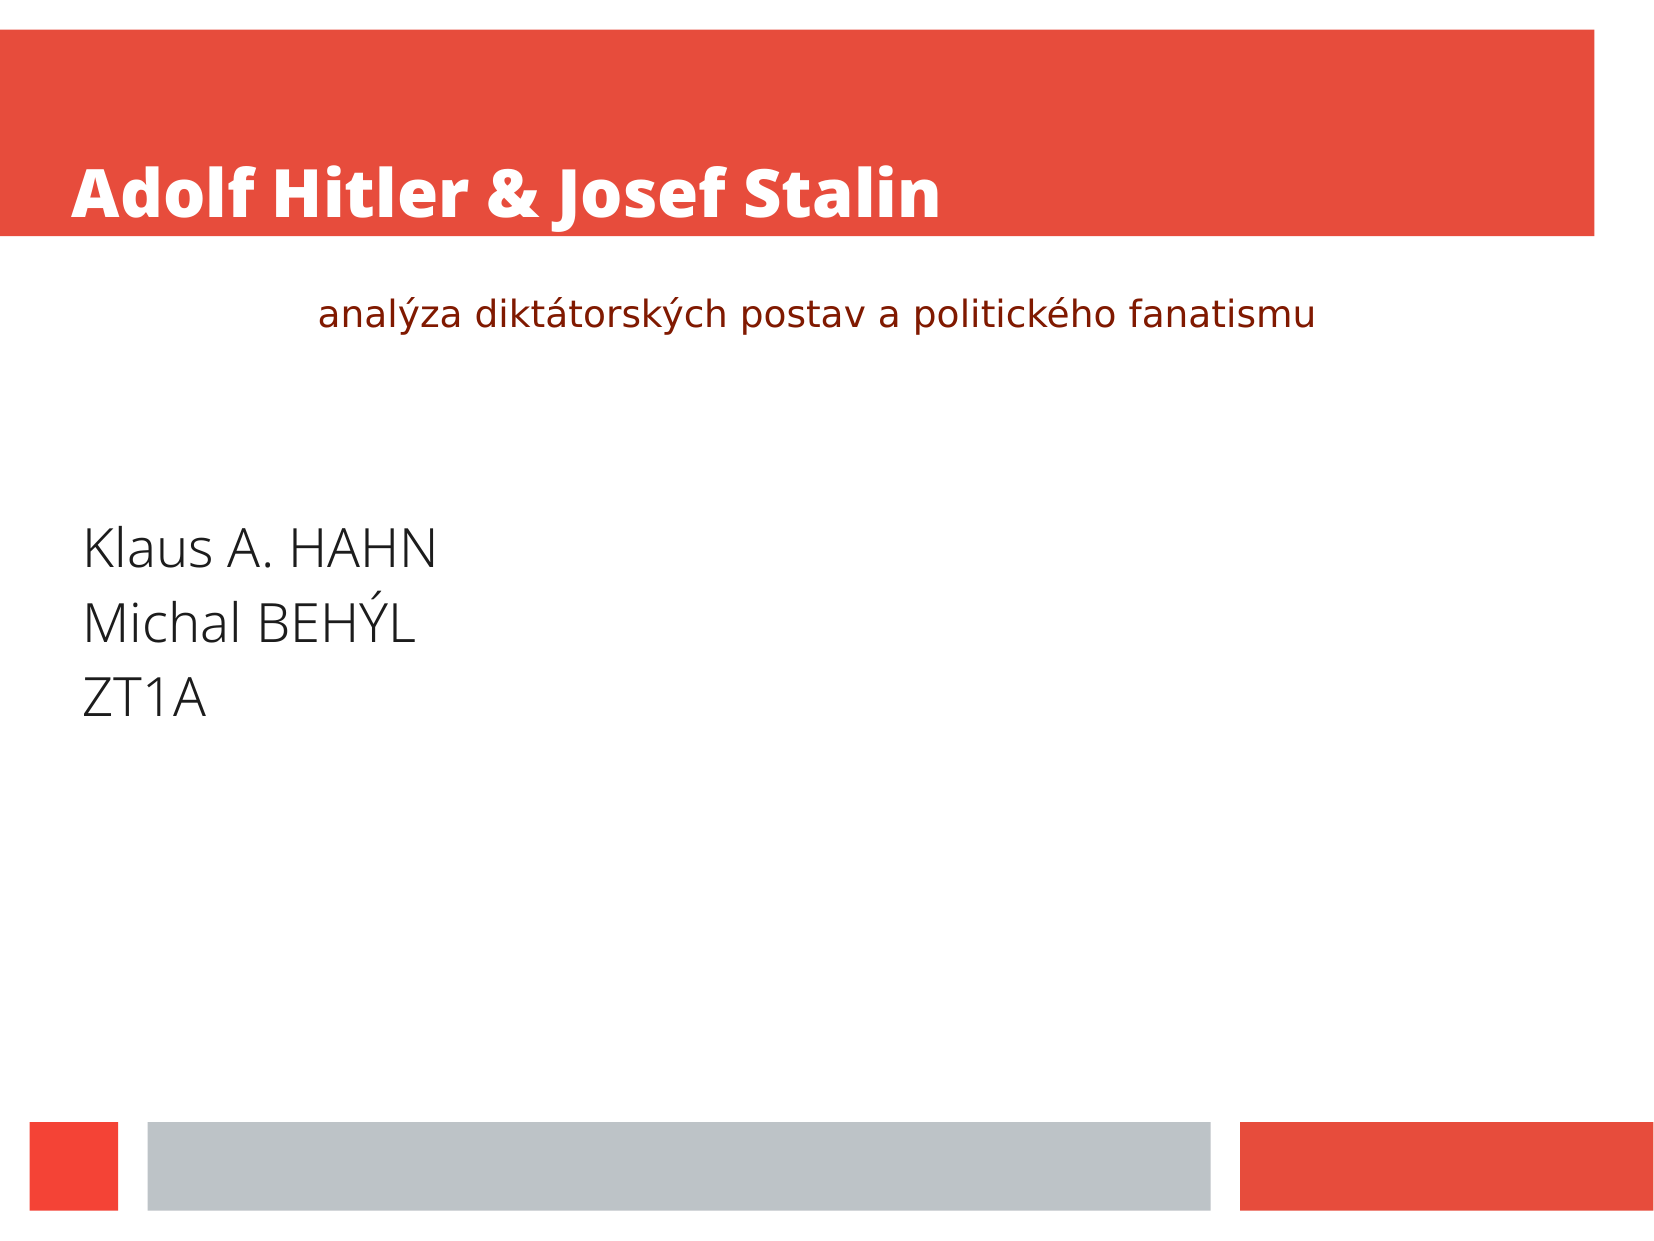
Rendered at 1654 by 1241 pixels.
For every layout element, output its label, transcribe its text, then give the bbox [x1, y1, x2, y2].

subtitle Klaus A. HAHN Michal BEHÝL ZT1A [82, 510, 1571, 1230]
title Adolf Hitler & Josef Stalin [71, 30, 1561, 238]
text_box analýza diktátorských postav a politického fanatismu [225, 285, 1411, 344]
